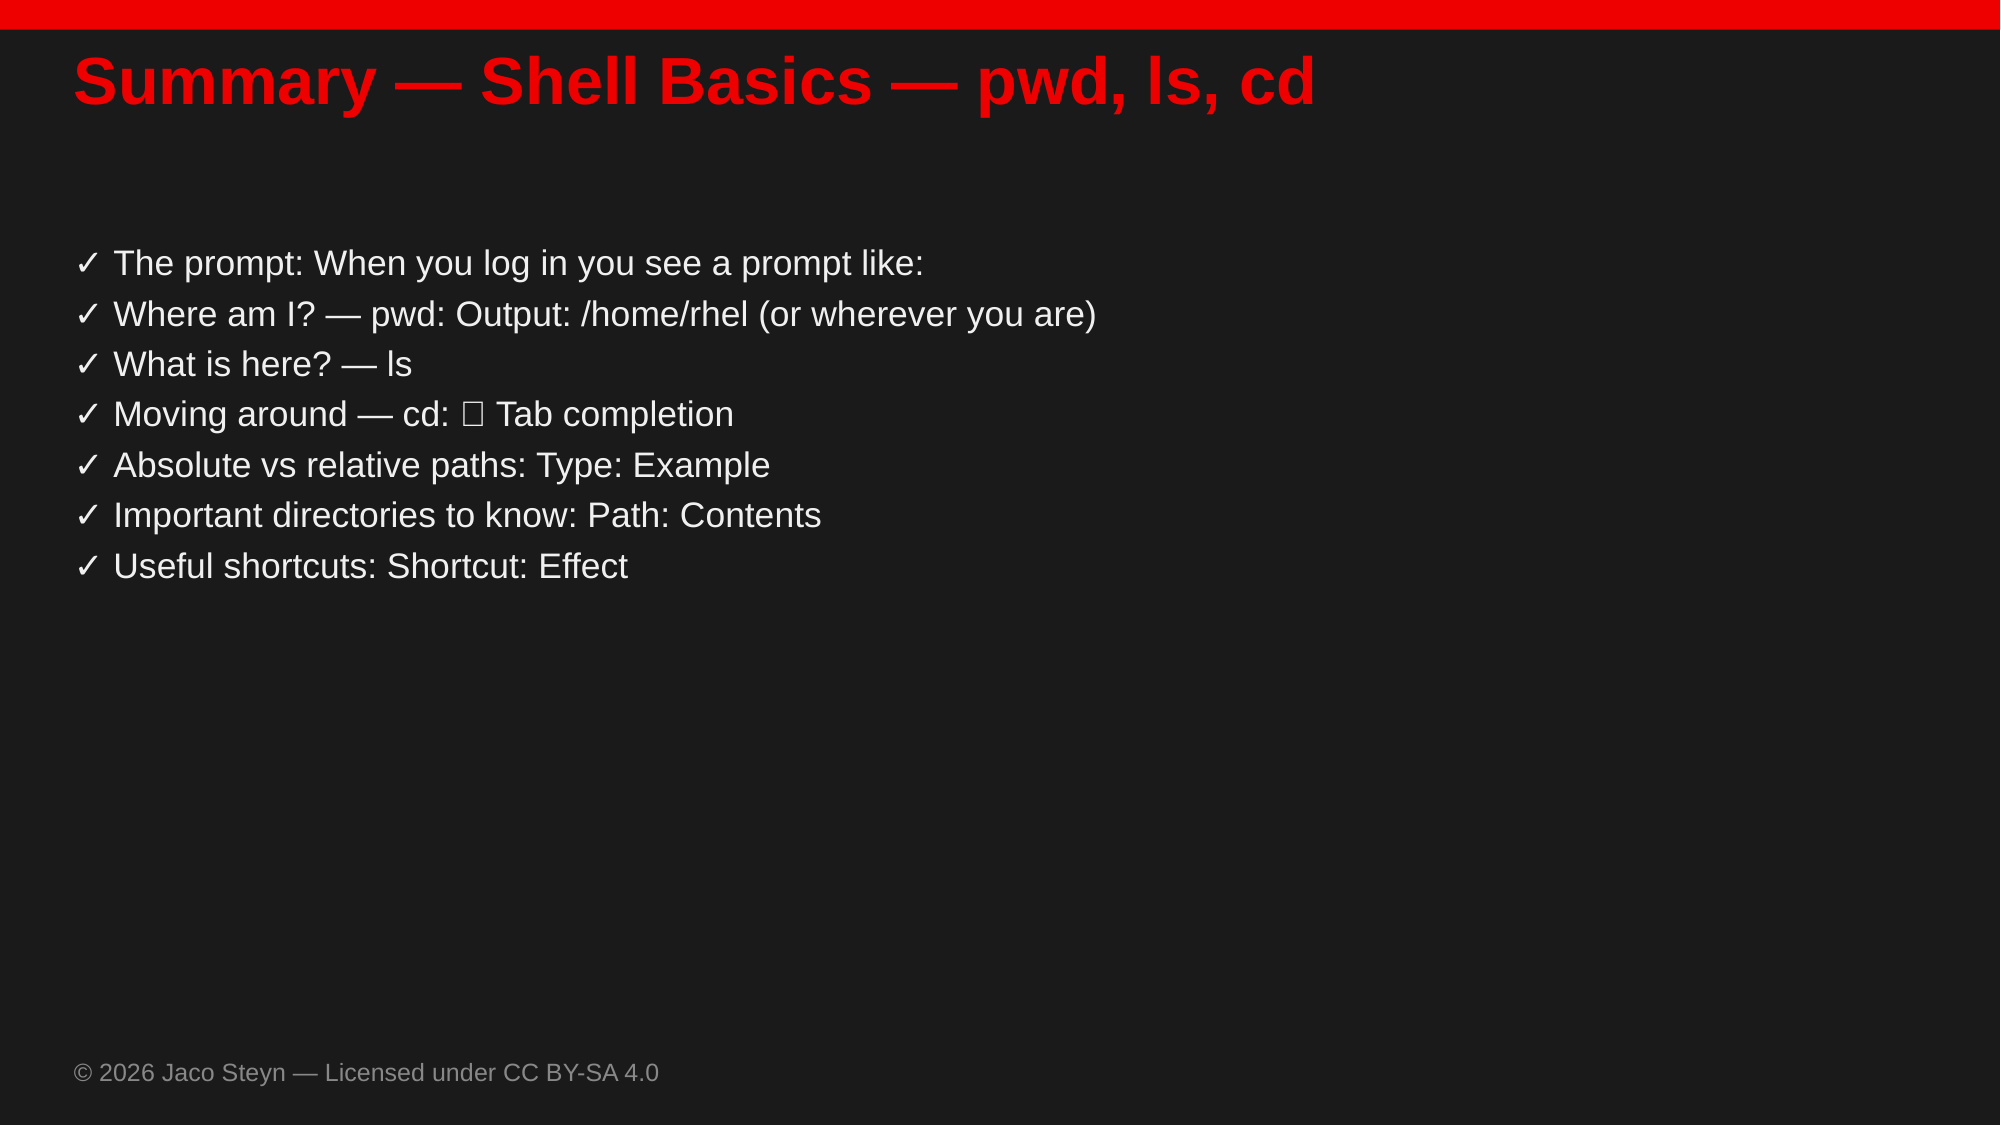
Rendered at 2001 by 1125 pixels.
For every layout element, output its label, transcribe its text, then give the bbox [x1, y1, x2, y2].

text_box [0, 0, 2001, 30]
text_box ✓ The prompt: When you log in you see a prompt like: ✓ Where am I? — pwd: Output: /home/rhel (or wherever you are) ✓ What is here? — ls ✓ Moving around — cd: 💡 Tab completion ✓ Absolute vs relative paths: Type: Example ✓ Important directories to know: Path: Contents ✓ Useful shortcuts: Shortcut: Effect [59, 236, 1942, 1037]
text_box © 2026 Jaco Steyn — Licensed under CC BY-SA 4.0 [59, 1051, 1942, 1093]
text_box Summary — Shell Basics — pwd, ls, cd [59, 36, 1942, 208]
